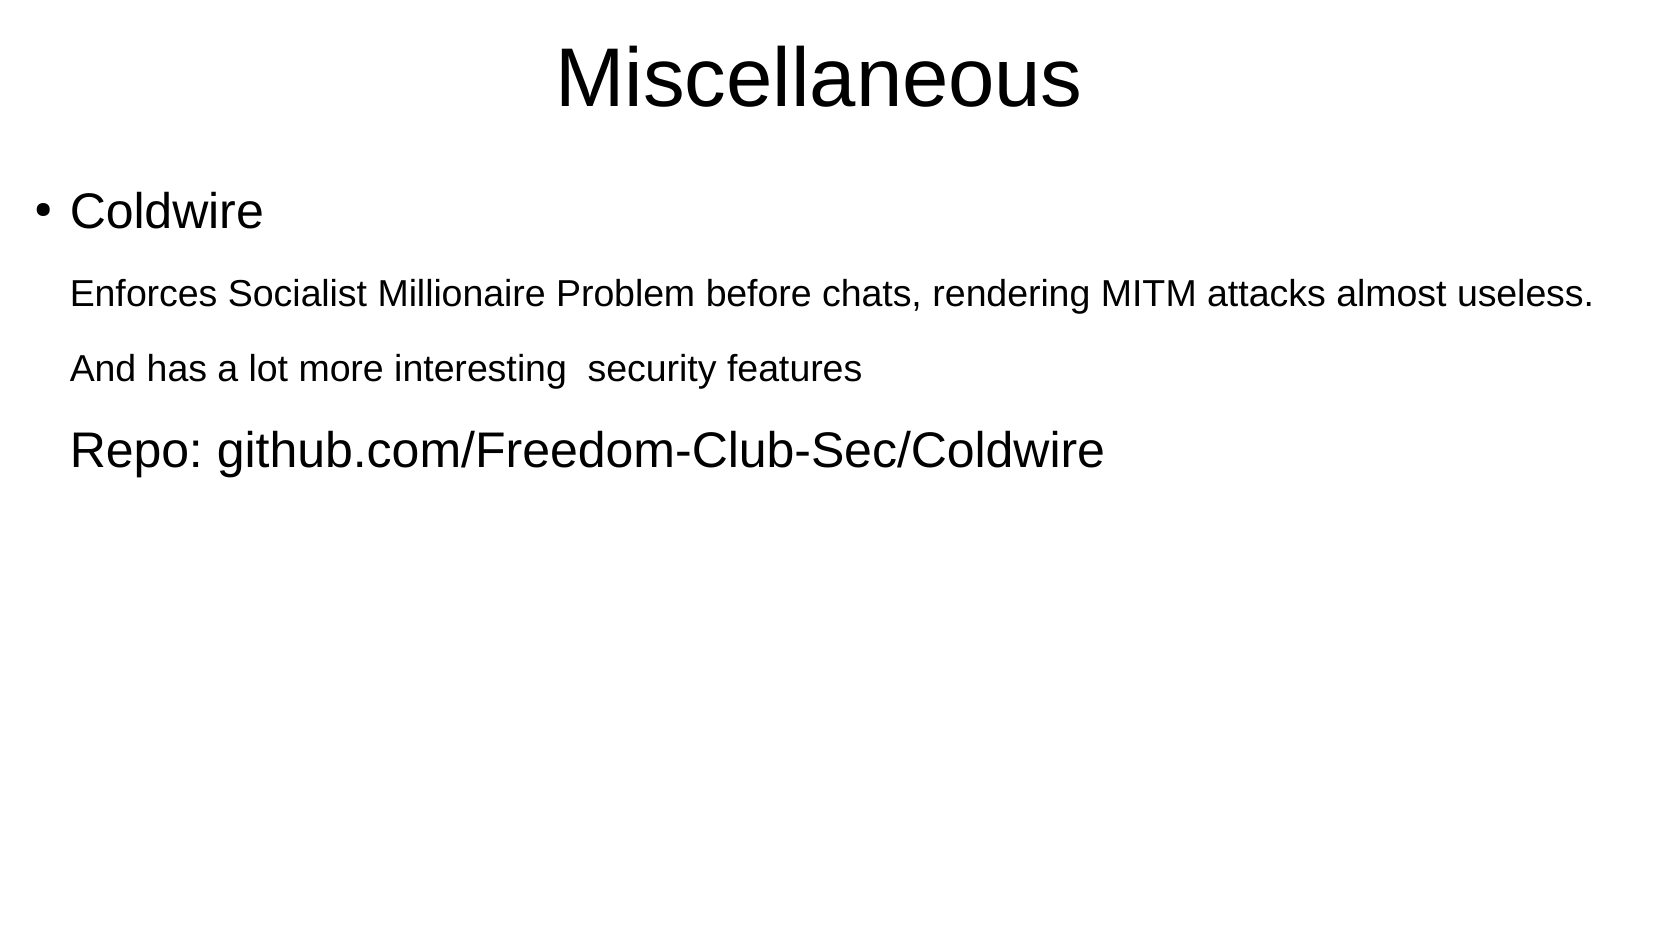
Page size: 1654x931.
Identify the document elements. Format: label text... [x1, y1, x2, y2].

title Miscellaneous [75, 0, 1564, 156]
text_box Coldwire Enforces Socialist Millionaire Problem before chats, rendering MITM attacks almost useless. And has a lot more interesting security features Repo: github.com/Freedom-Club-Sec/Coldwire [19, 176, 1654, 931]
